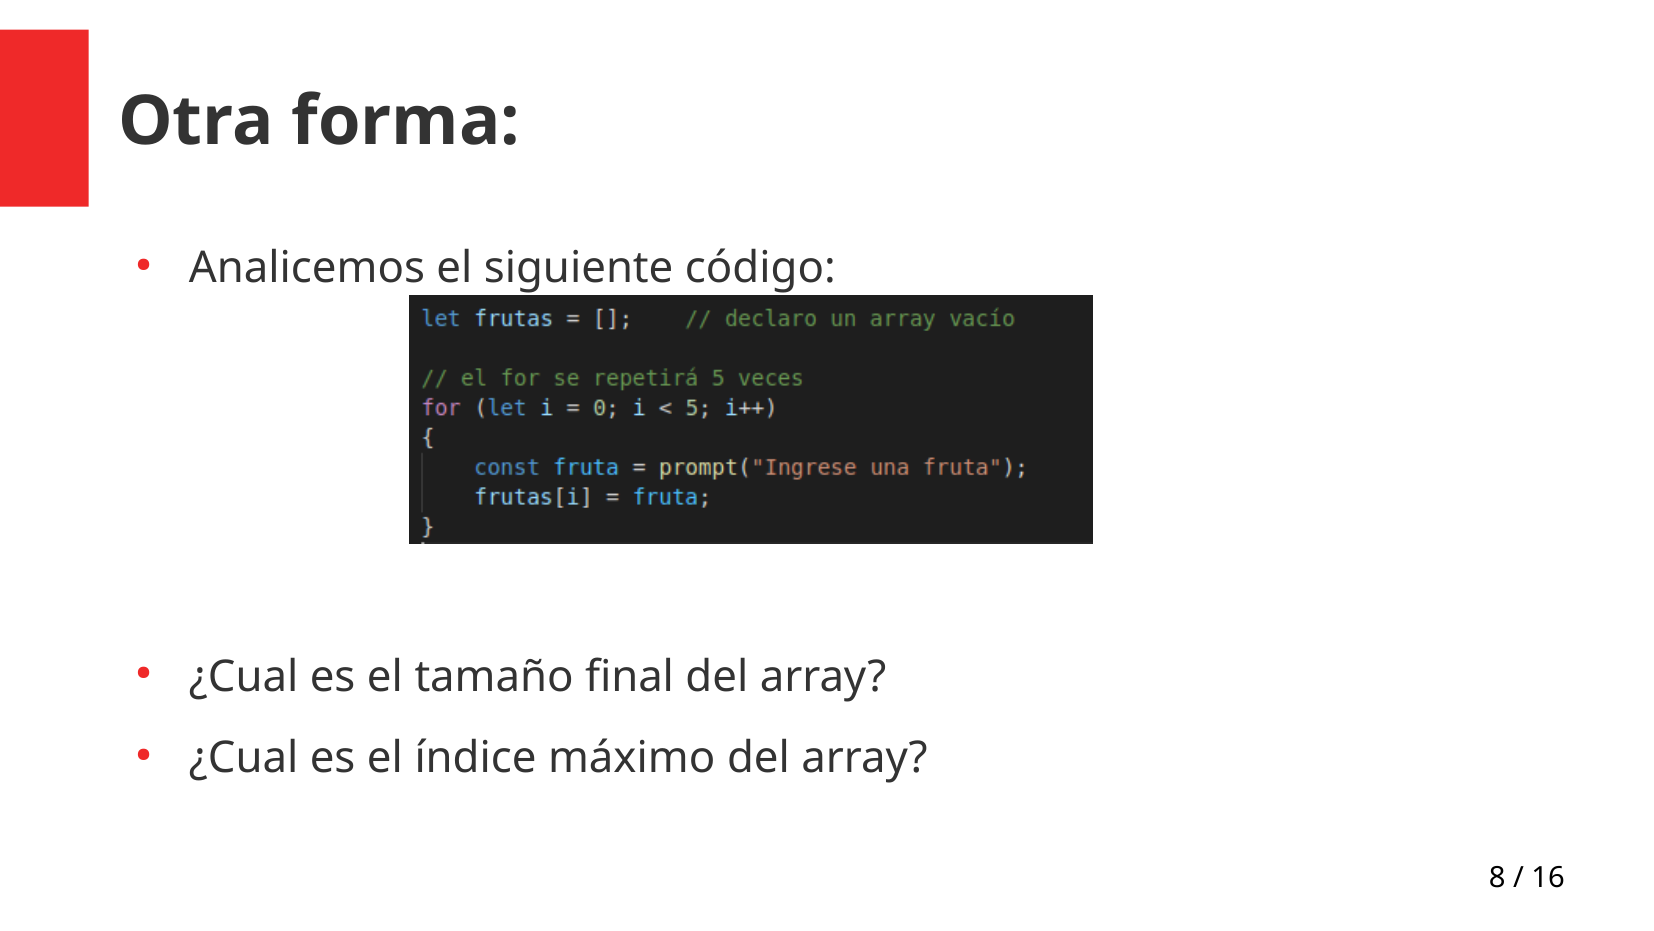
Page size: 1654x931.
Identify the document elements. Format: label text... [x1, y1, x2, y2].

list Analicemos el siguiente código: ¿Cual es el tamaño final del array? ¿Cual es el índice máximo del array? [118, 236, 1595, 798]
title Otra forma: [118, 29, 1595, 207]
picture [409, 295, 1093, 544]
